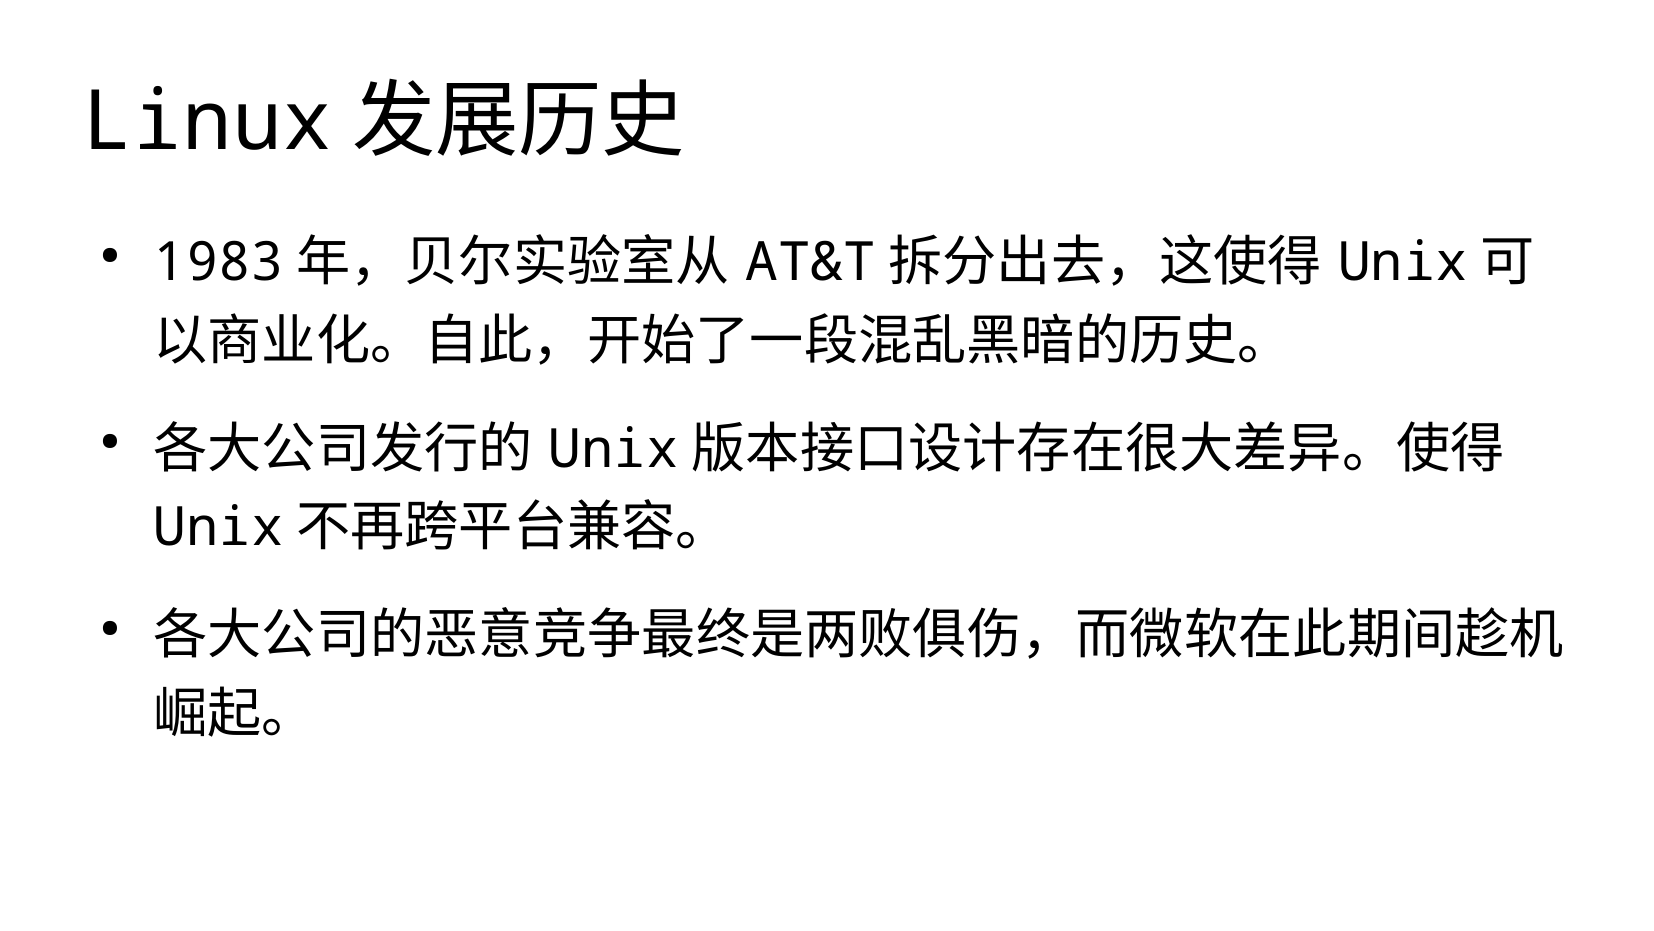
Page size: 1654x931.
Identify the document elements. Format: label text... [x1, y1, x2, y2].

title Linux发展历史 [82, 37, 1571, 189]
list 1983年，贝尔实验室从AT&T拆分出去，这使得Unix可以商业化。自此，开始了一段混乱黑暗的历史。 各大公司发行的Unix版本接口设计存在很大差异。使得Unix不再跨平台兼容。 各大公司的恶意竞争最终是两败俱伤，而微软在此期间趁机崛起。 [82, 217, 1571, 839]
